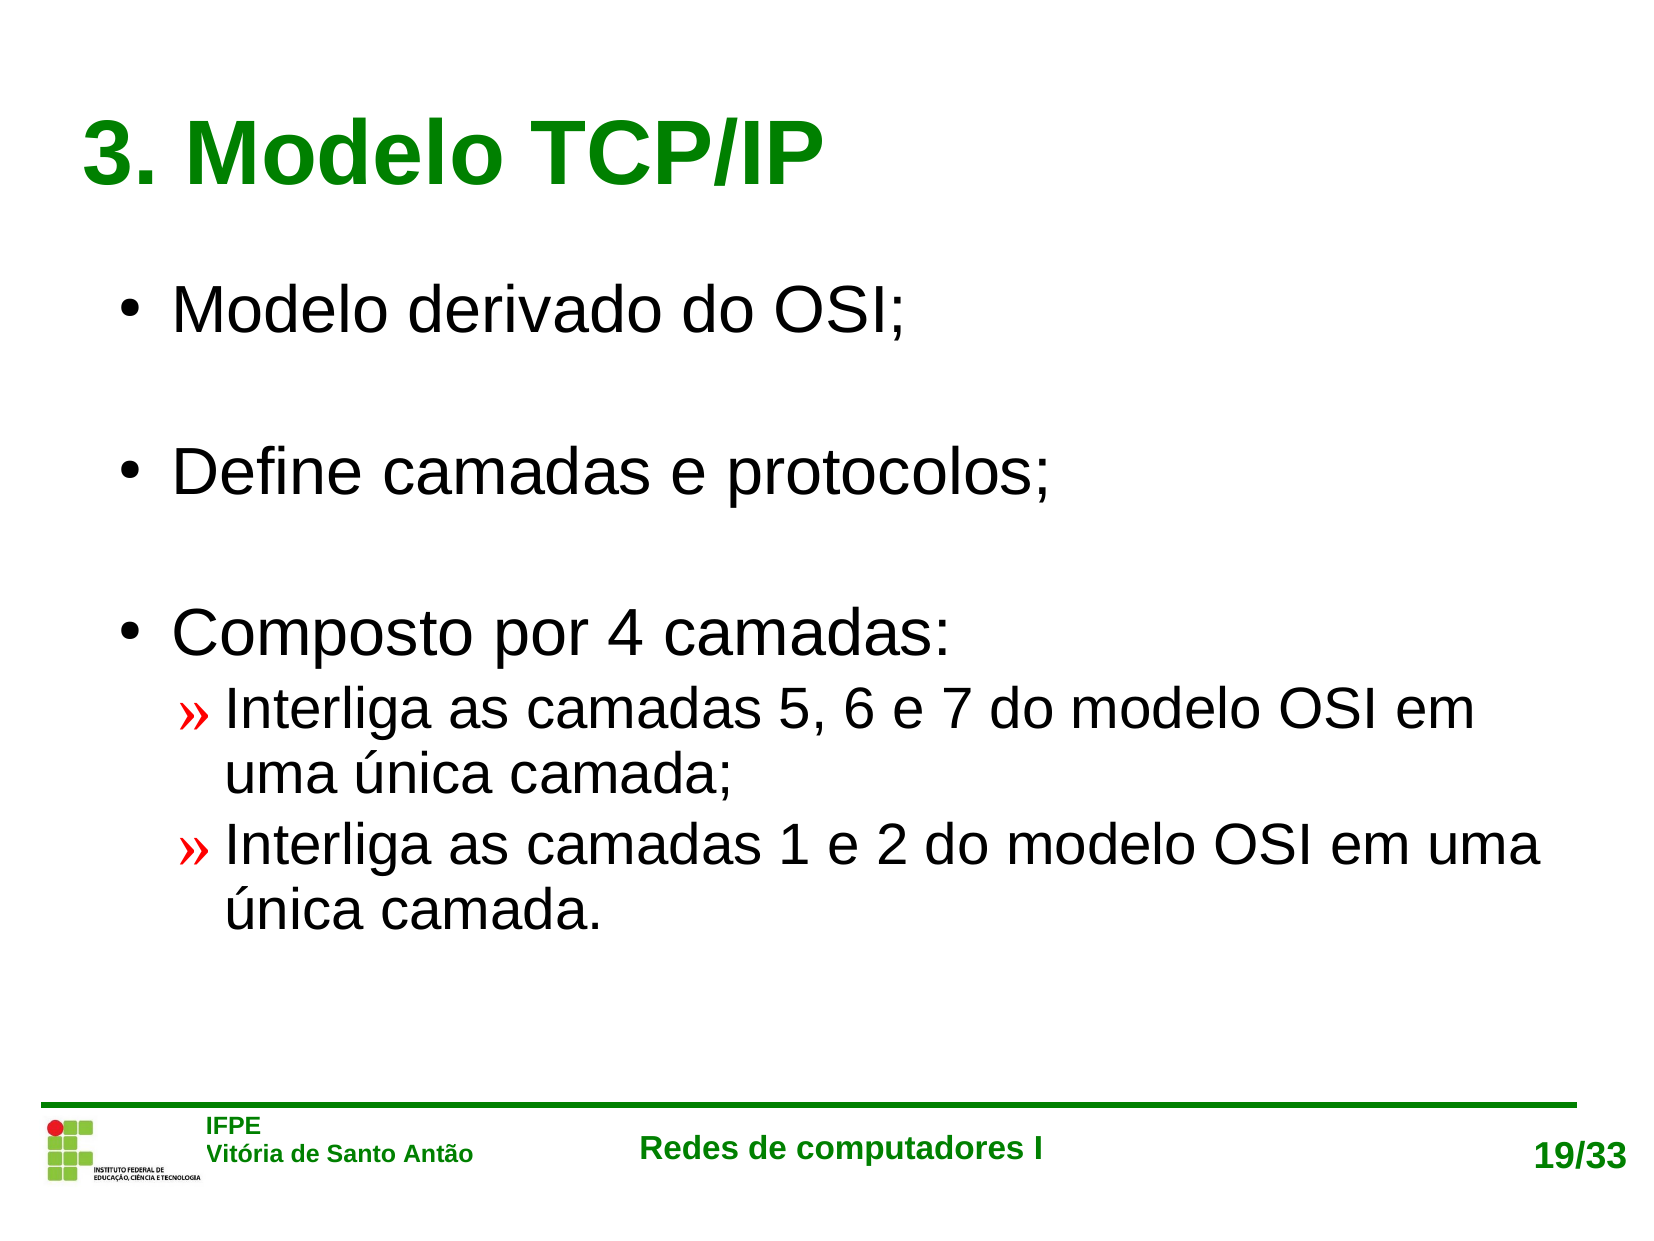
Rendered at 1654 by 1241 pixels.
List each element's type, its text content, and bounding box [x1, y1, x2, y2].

picture [39, 1111, 207, 1191]
list Modelo derivado do OSI; Define camadas e protocolos; Composto por 4 camadas: Interliga as camadas 5, 6 e 7 do modelo OSI em uma única camada; Interliga as camadas 1 e 2 do modelo OSI em uma única camada. [82, 272, 1571, 1091]
title 3. Modelo TCP/IP [82, 49, 1571, 257]
